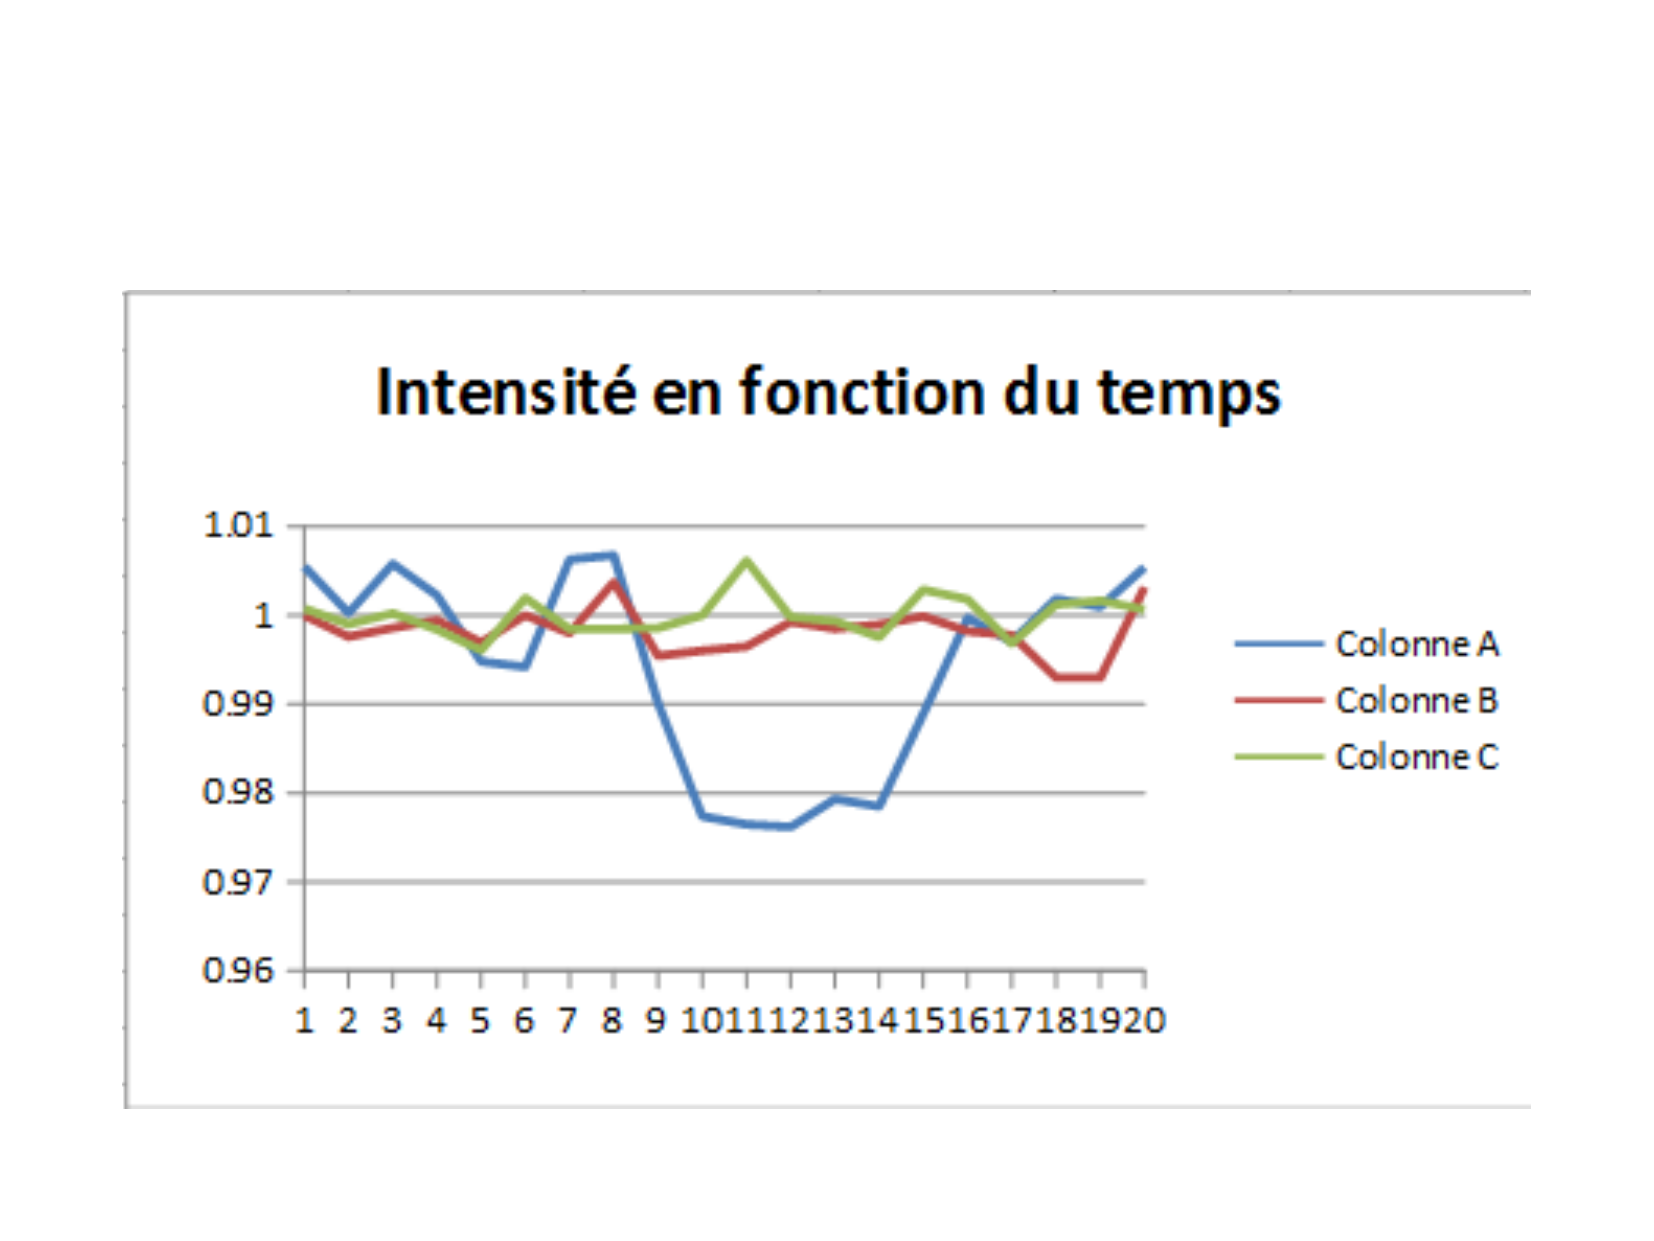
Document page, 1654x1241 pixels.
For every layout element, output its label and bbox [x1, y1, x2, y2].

picture [122, 290, 1531, 1109]
